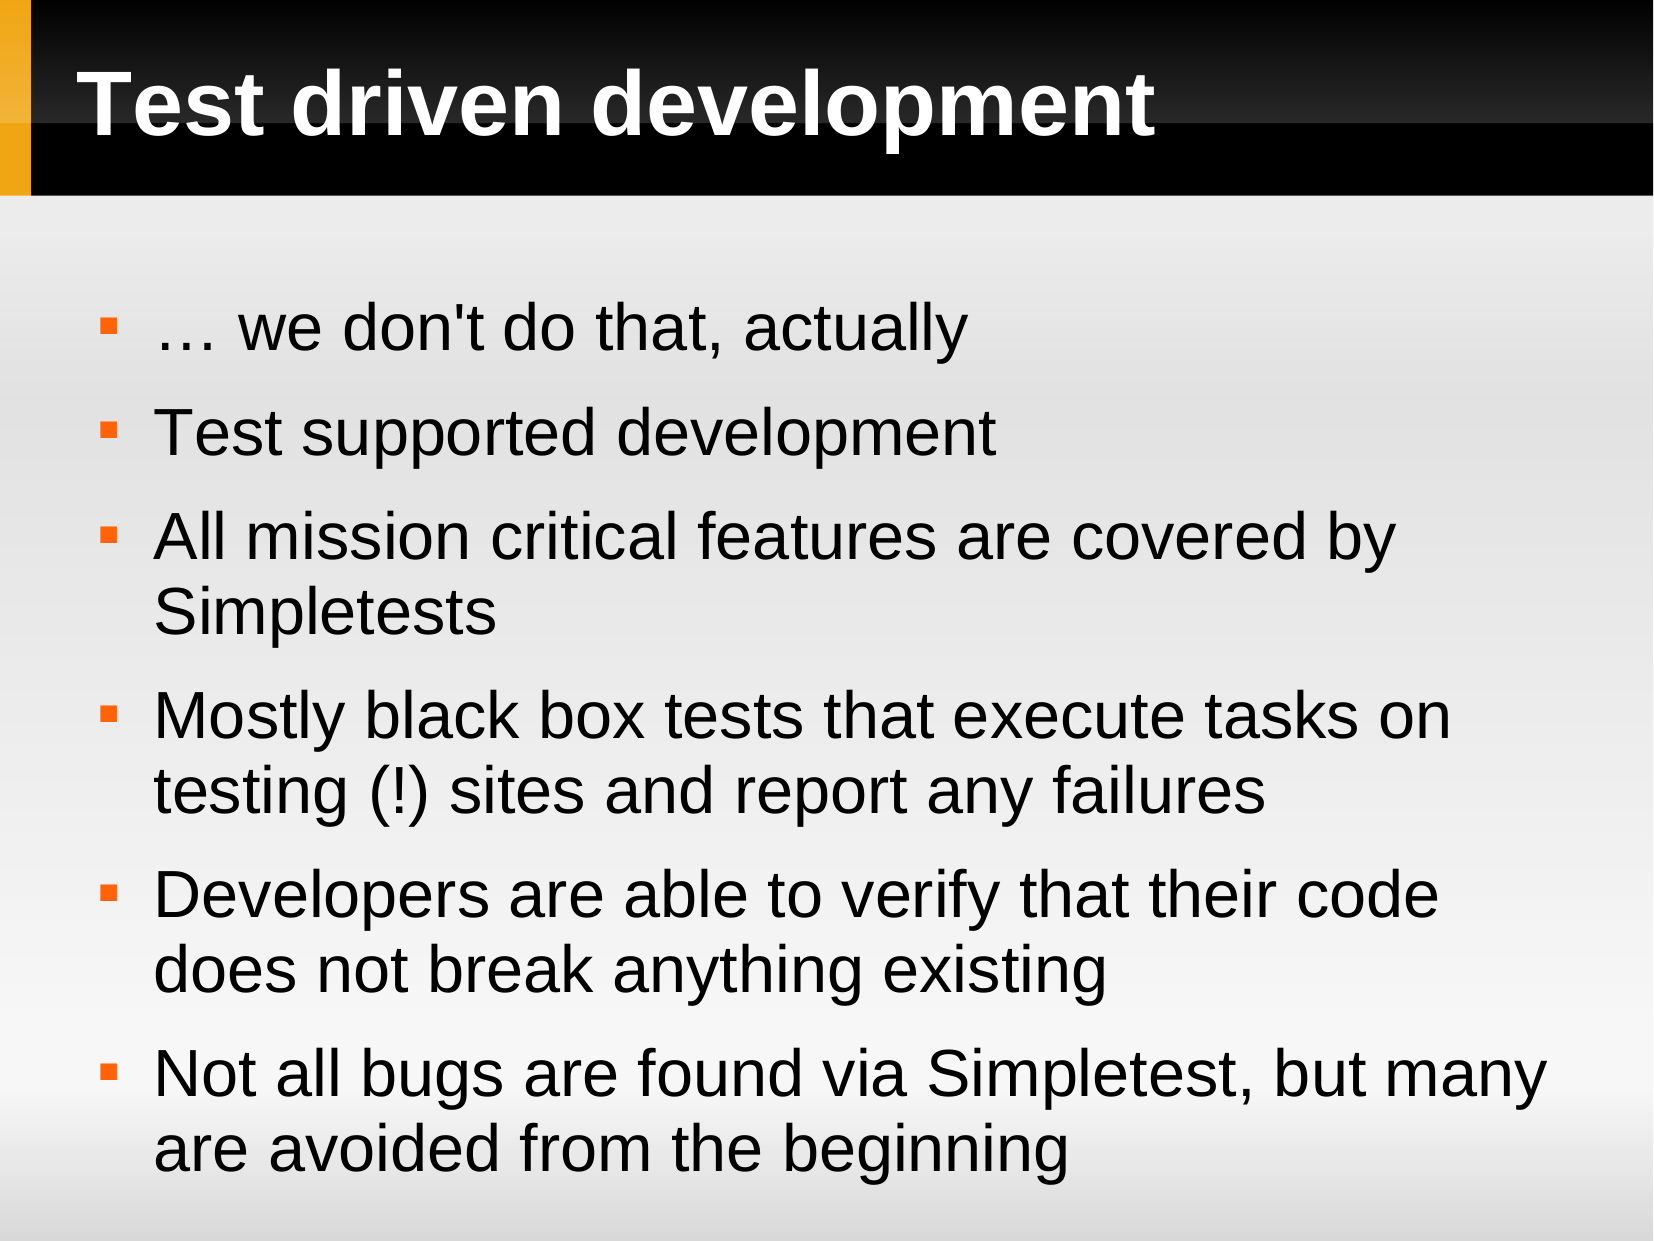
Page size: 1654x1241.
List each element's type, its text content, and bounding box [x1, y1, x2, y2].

title Test driven development [76, 0, 1565, 208]
list … we don't do that, actually Test supported development All mission critical features are covered by Simpletests Mostly black box tests that execute tasks on testing (!) sites and report any failures Developers are able to verify that their code does not break anything existing Not all bugs are found via Simpletest, but many are avoided from the beginning [82, 290, 1571, 1186]
picture [0, 0, 1654, 1241]
